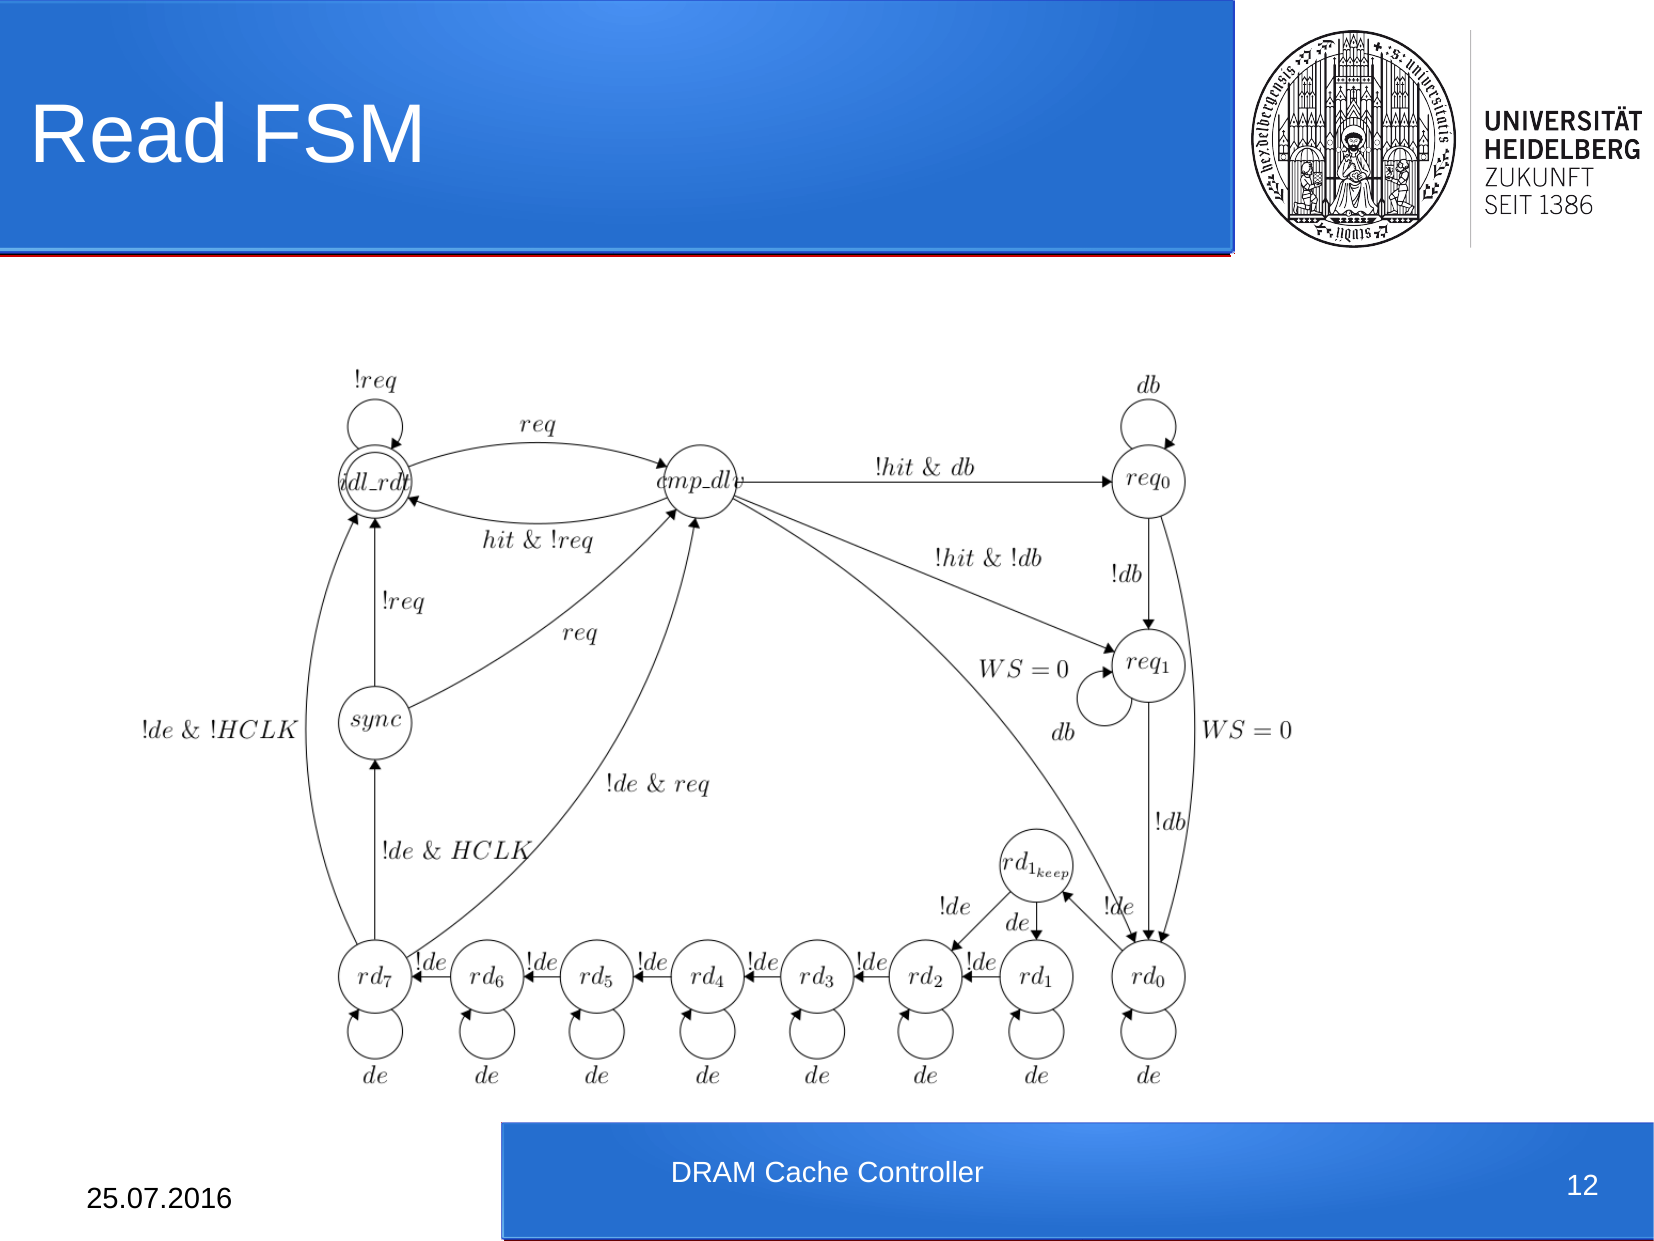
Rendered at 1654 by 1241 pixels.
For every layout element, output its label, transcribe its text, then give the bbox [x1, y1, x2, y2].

title Read FSM [29, 31, 1182, 237]
picture [0, 0, 1238, 262]
picture [496, 1121, 1654, 1241]
picture [1251, 30, 1642, 248]
picture [70, 268, 1366, 1111]
